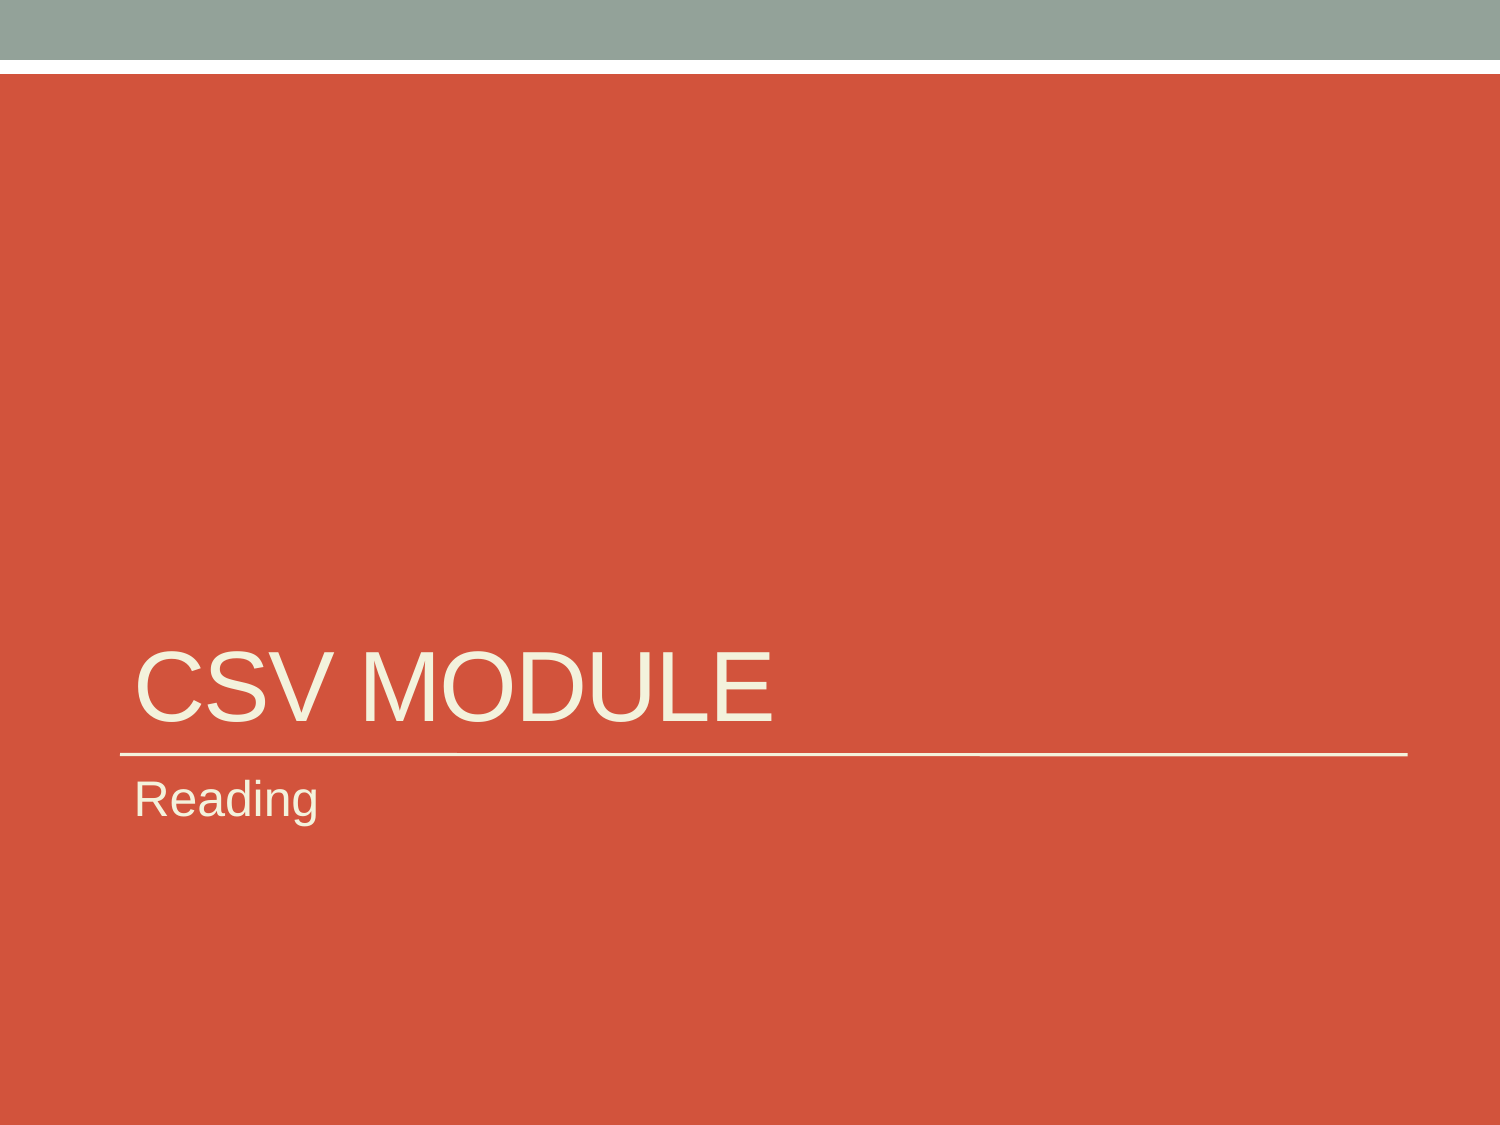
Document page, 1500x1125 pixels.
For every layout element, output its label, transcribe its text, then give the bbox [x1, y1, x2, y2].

title CSV Module [118, 387, 1394, 749]
list Reading [118, 758, 1394, 1006]
